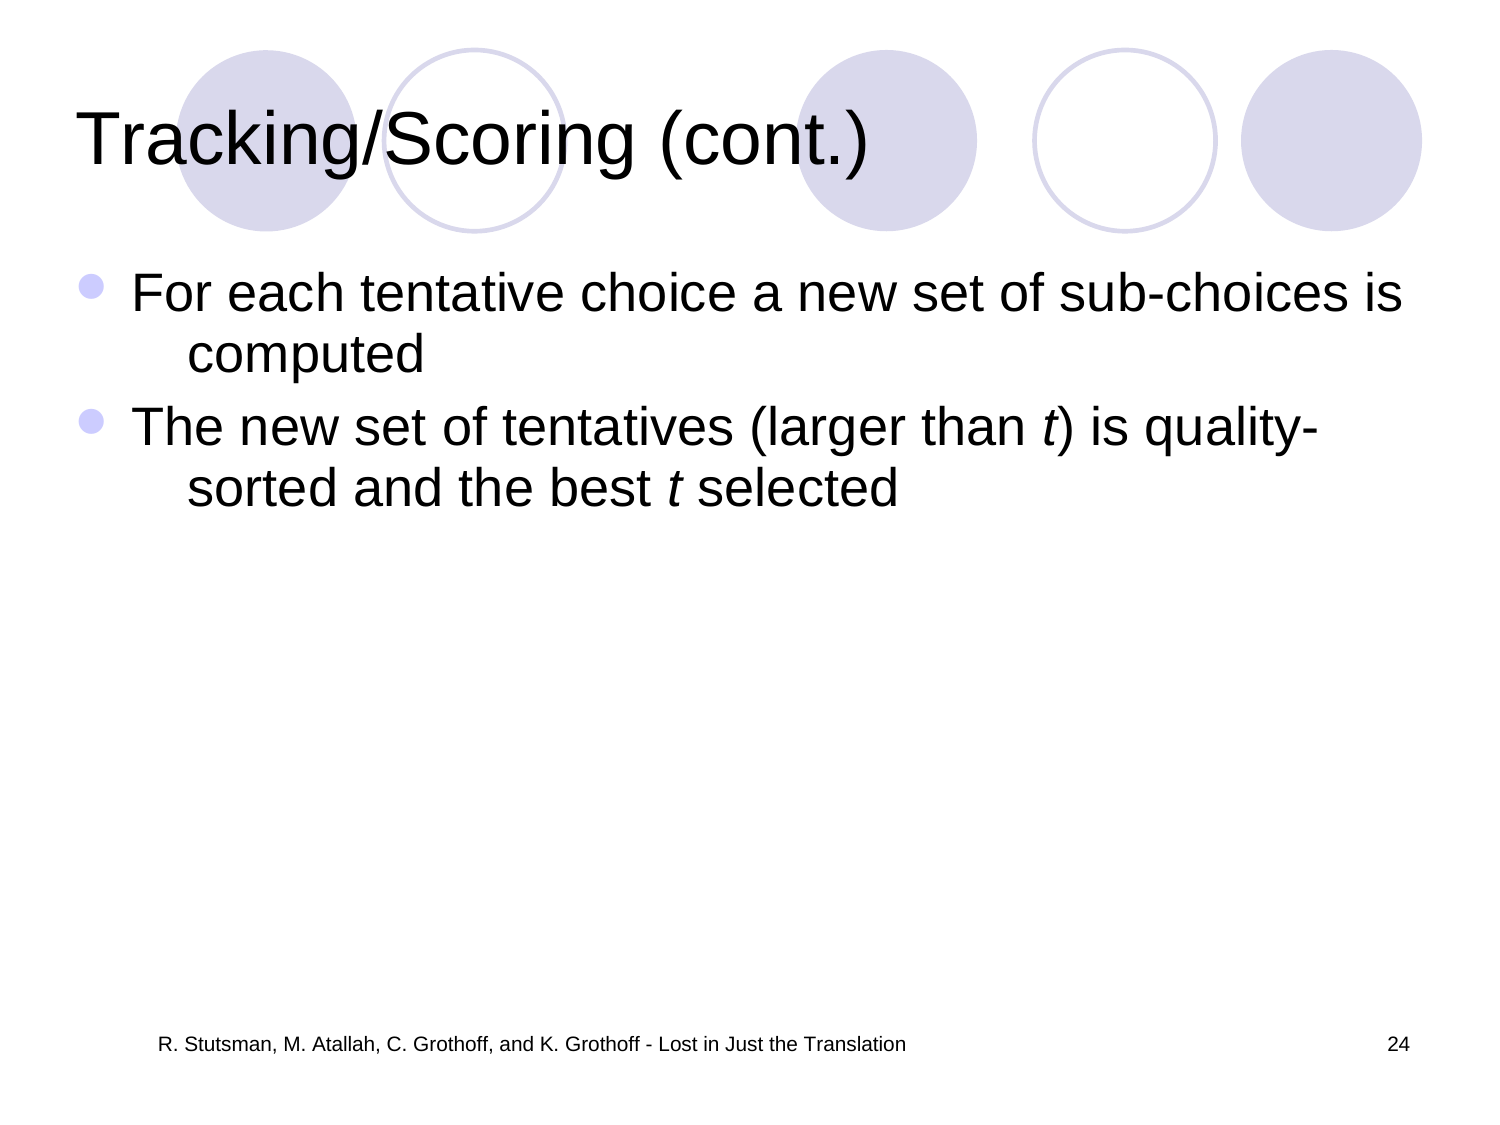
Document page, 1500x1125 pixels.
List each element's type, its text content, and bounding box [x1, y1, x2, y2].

list For each tentative choice a new set of sub-choices is computed The new set of tentatives (larger than t) is quality-sorted and the best t selected [75, 262, 1426, 1006]
title Tracking/Scoring (cont.) [75, 45, 1426, 233]
